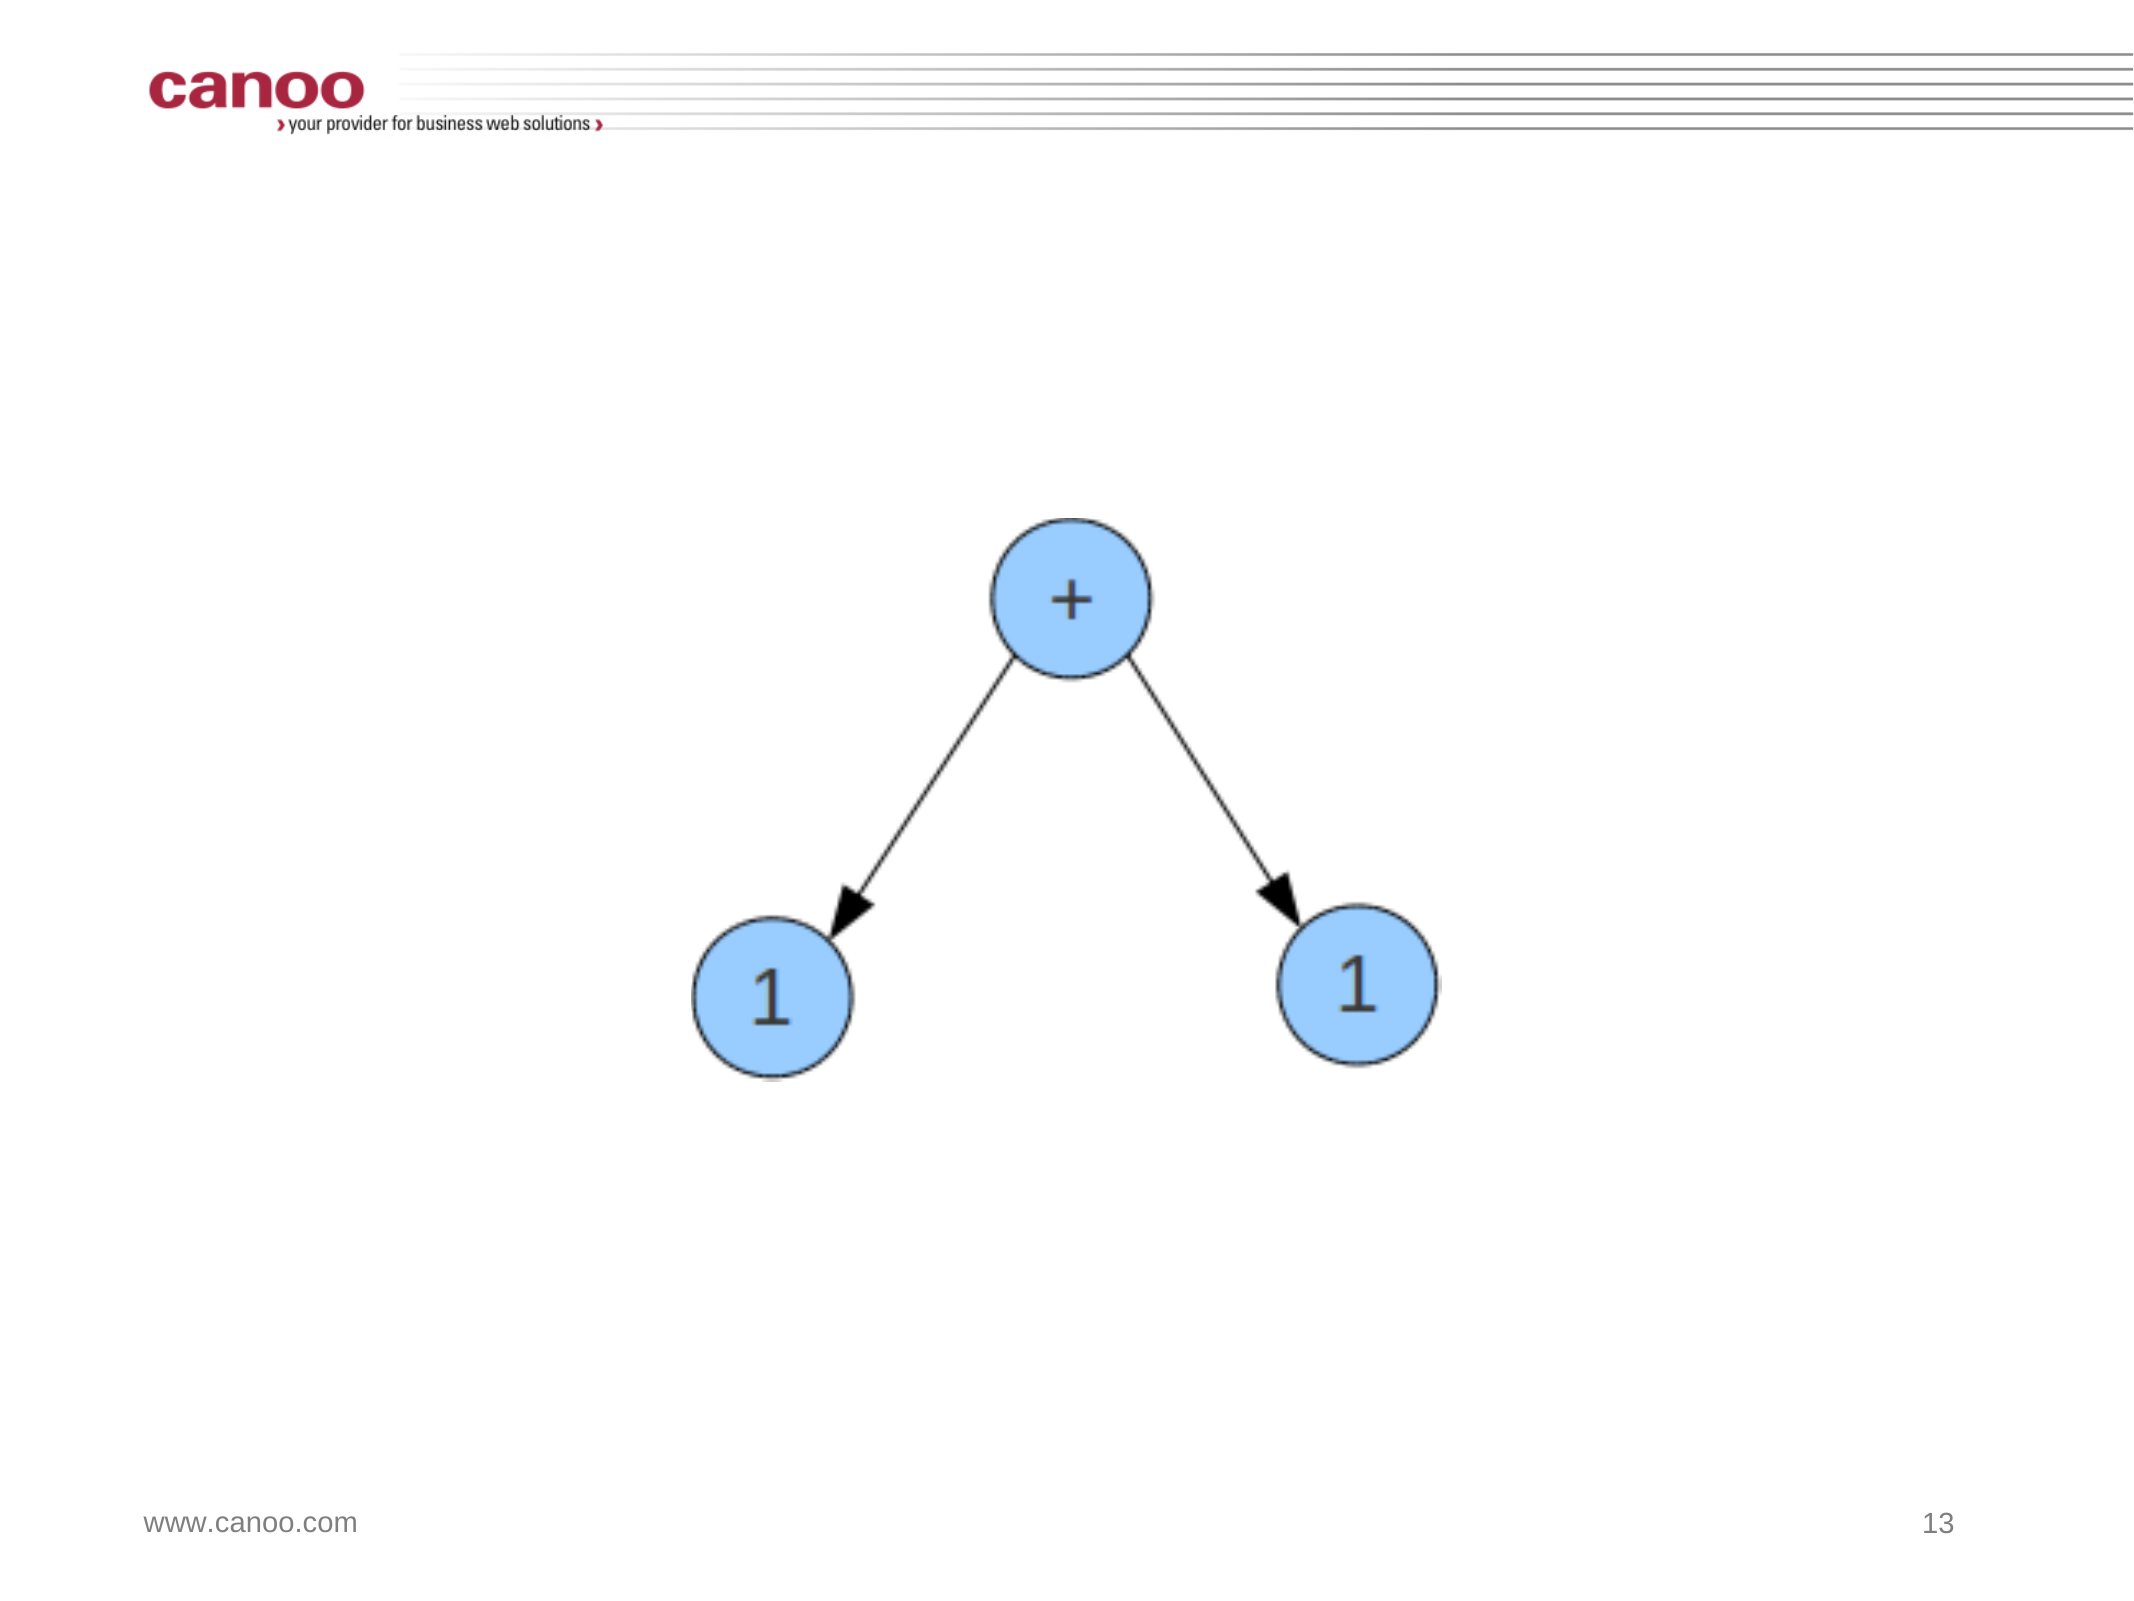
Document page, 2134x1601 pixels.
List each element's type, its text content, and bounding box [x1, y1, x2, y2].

picture [691, 518, 1442, 1082]
text_box <number> [1912, 1496, 1965, 1547]
picture [0, 21, 2134, 188]
